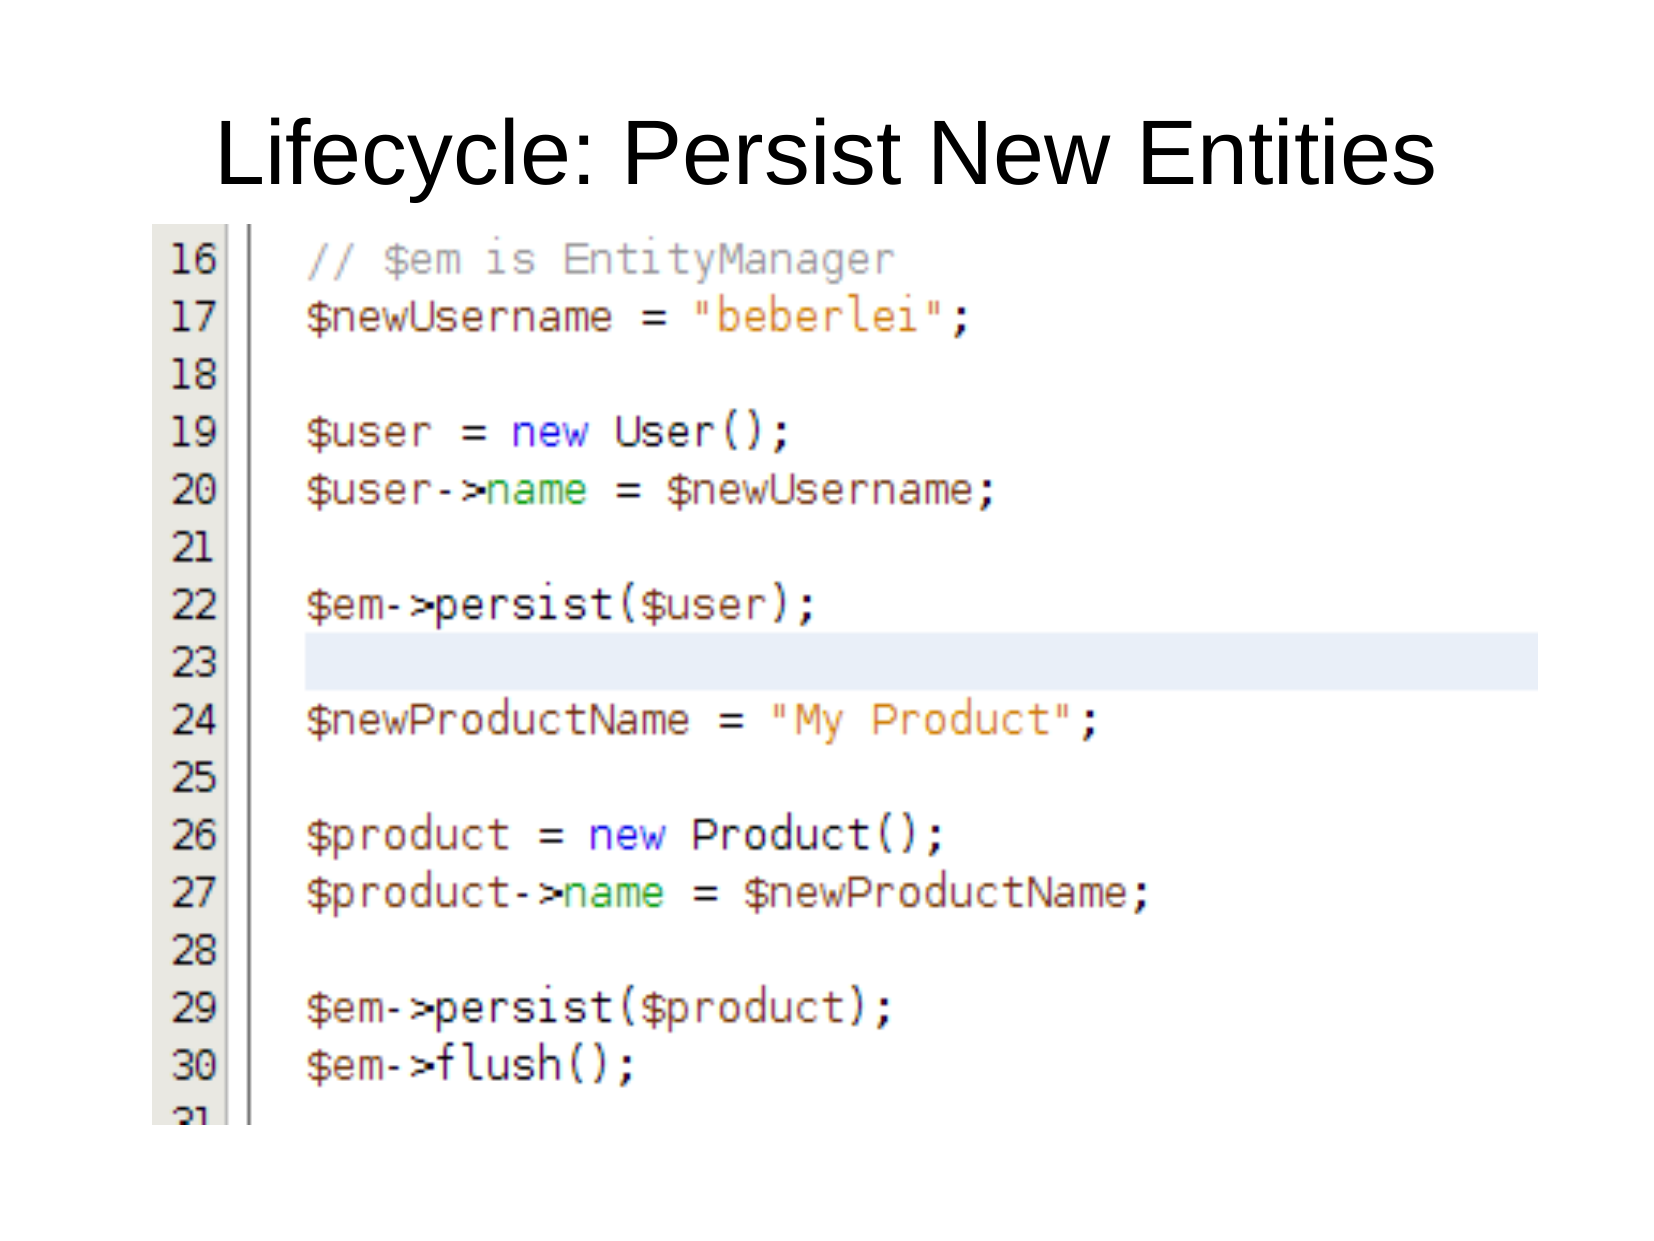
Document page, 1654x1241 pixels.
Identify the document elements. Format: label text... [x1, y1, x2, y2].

picture [152, 224, 1538, 1126]
title Lifecycle: Persist New Entities [82, 49, 1571, 257]
